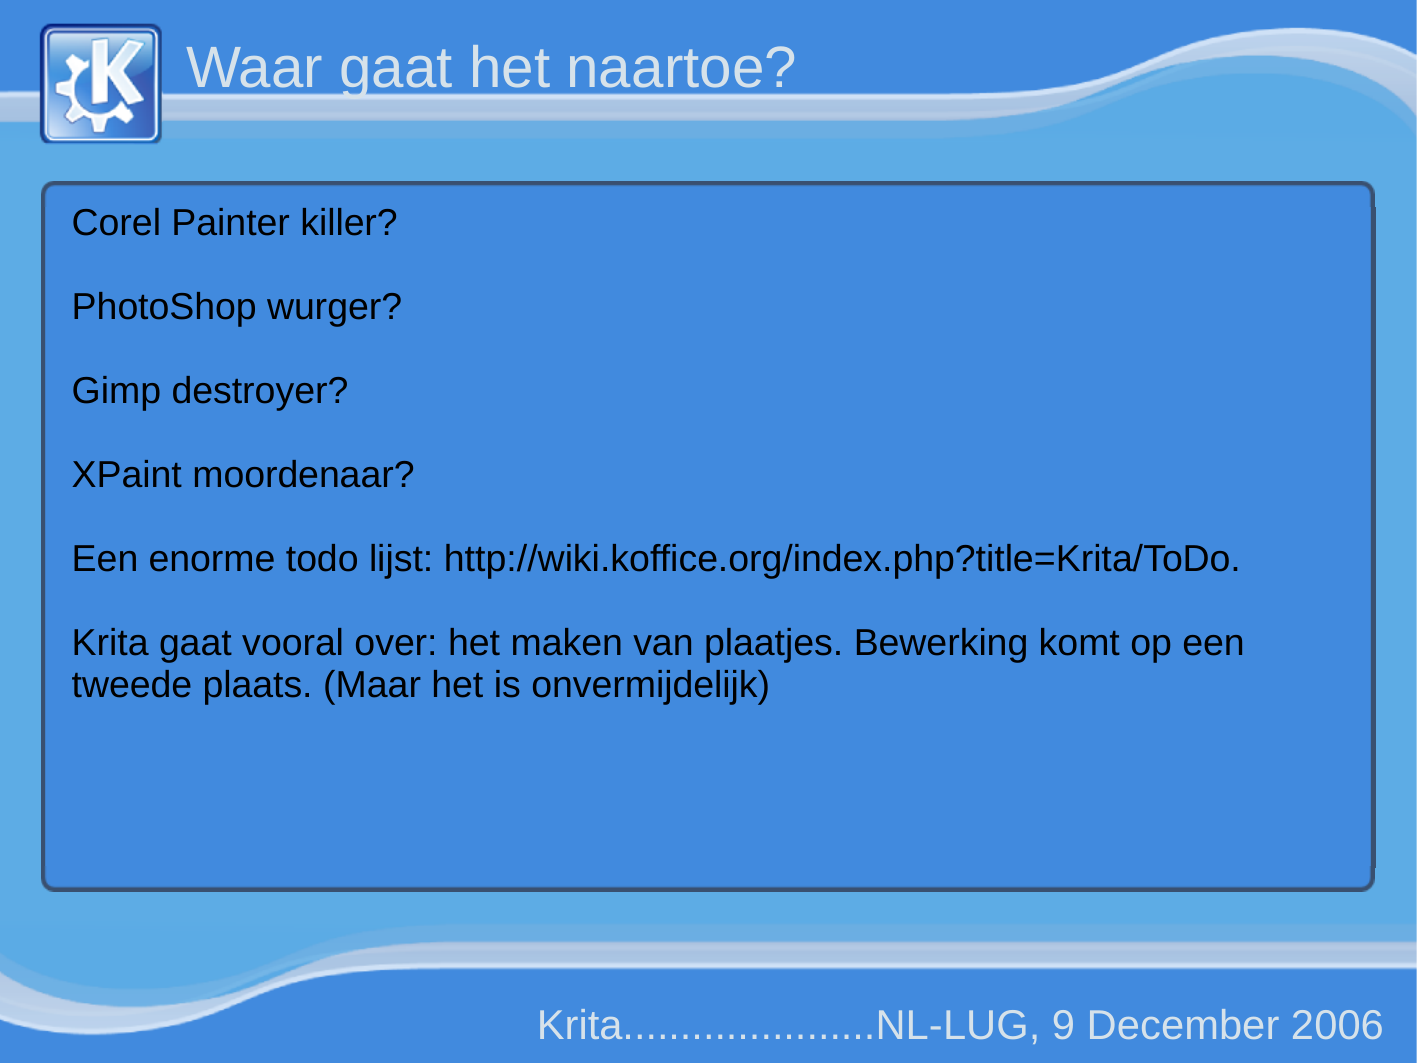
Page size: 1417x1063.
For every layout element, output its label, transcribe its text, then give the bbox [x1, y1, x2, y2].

picture [0, 0, 1417, 1063]
text_box Waar gaat het naartoe? [171, 27, 1048, 105]
text_box Corel Painter killer? PhotoShop wurger? Gimp destroyer? XPaint moordenaar? Een enorme todo lijst: http://wiki.koffice.org/index.php?title=Krita/ToDo. Krita gaat vooral over: het maken van plaatjes. Bewerking komt op een tweede plaats. (Maar het is onvermijdelijk) [56, 194, 1358, 881]
